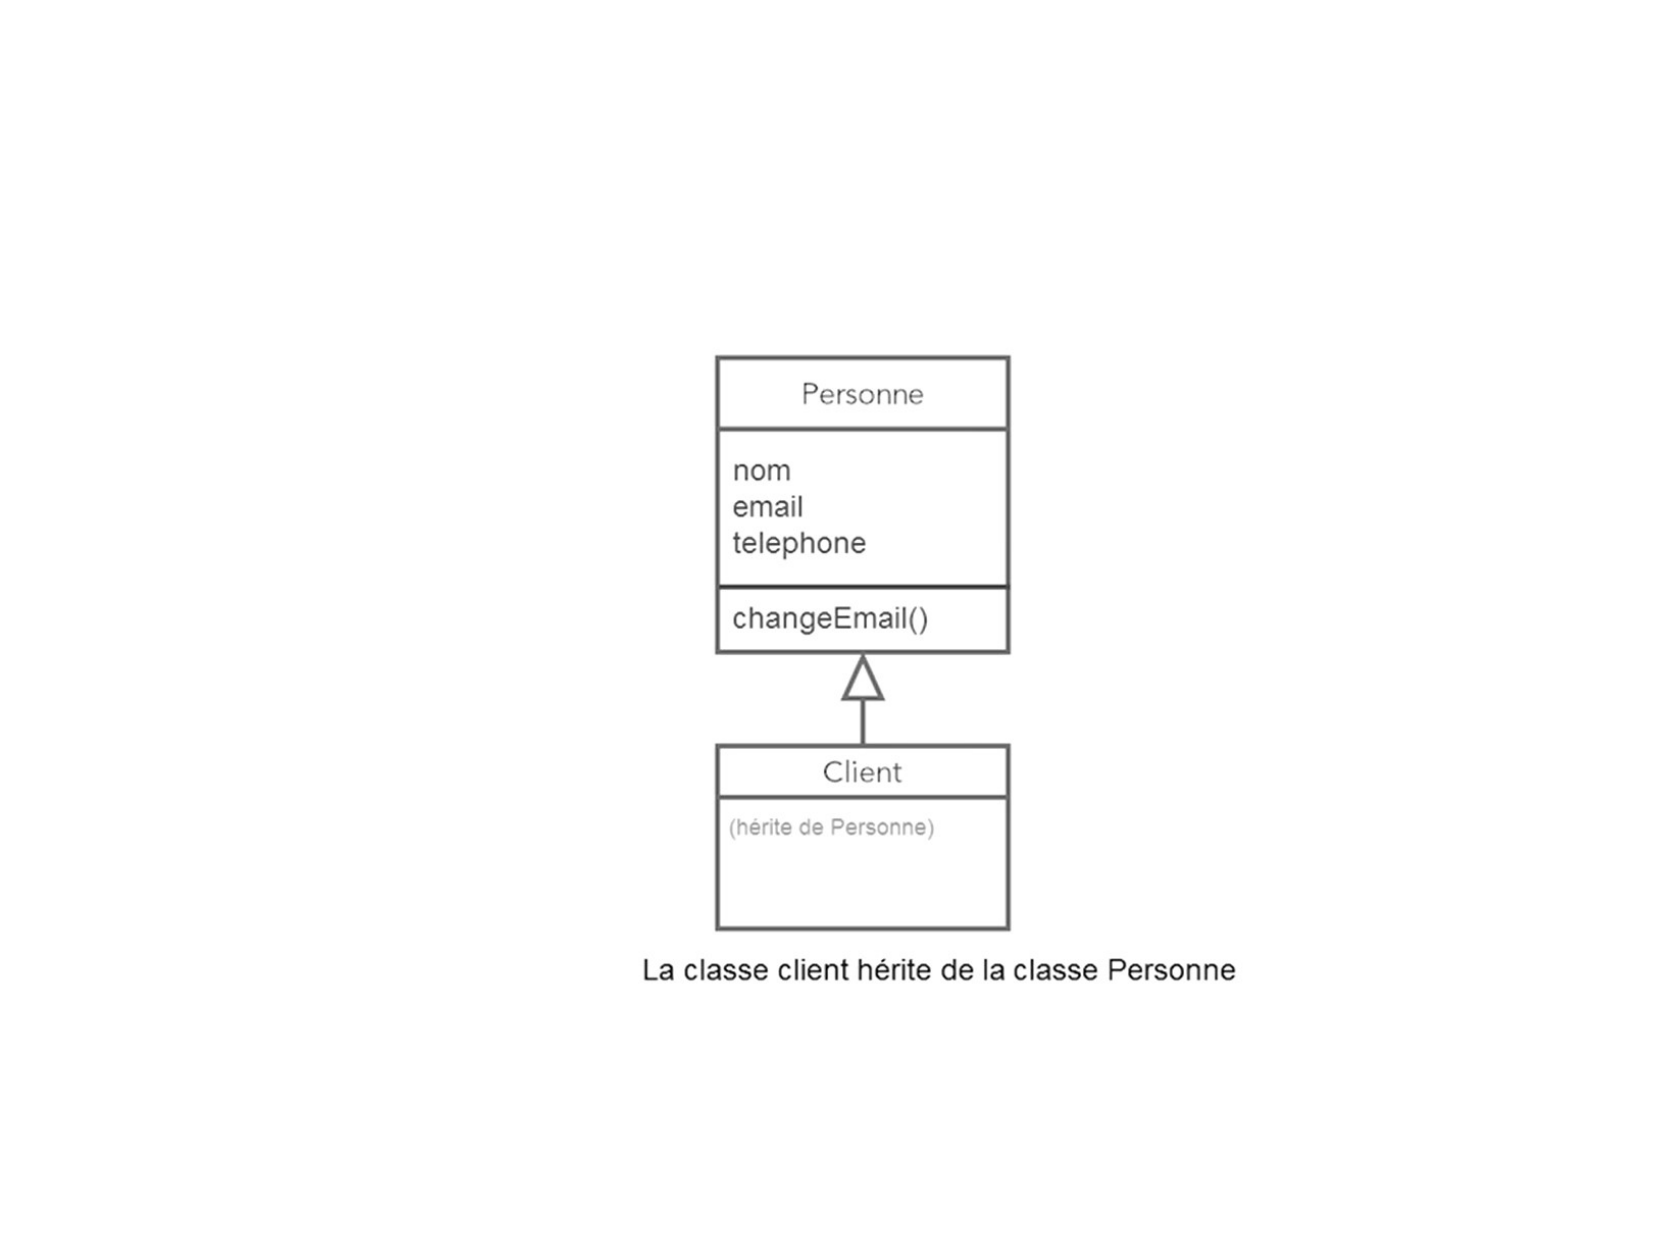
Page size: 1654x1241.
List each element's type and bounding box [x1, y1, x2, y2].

picture [271, 290, 1383, 1109]
